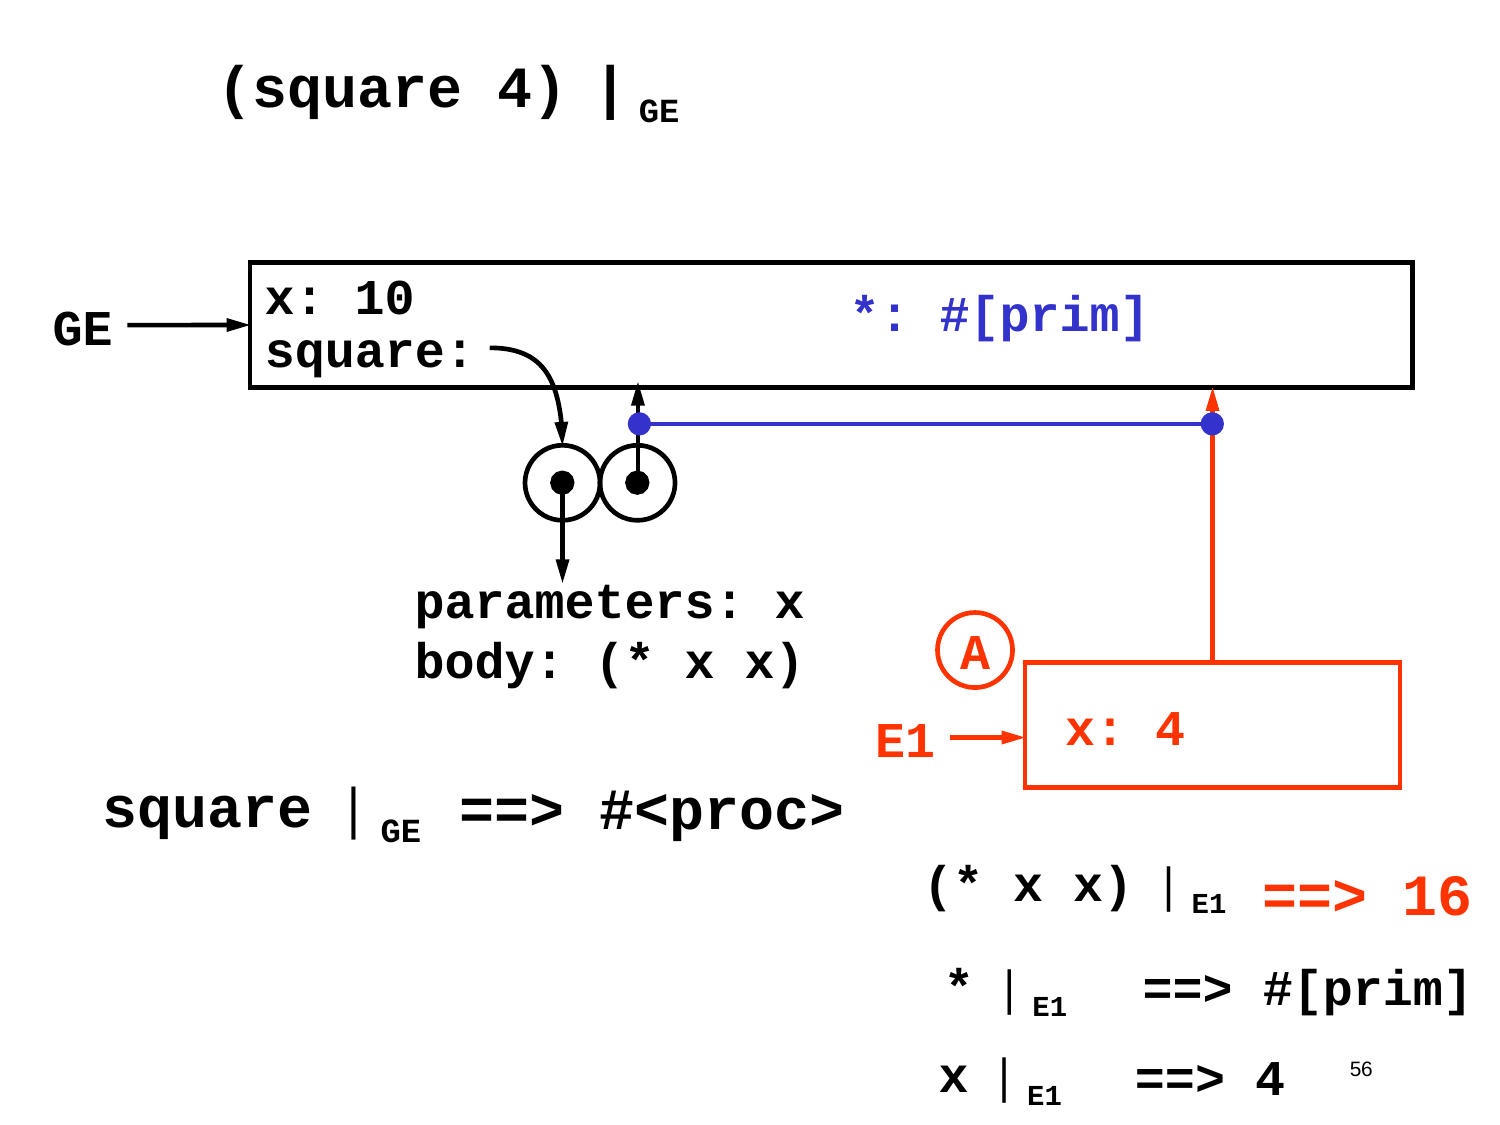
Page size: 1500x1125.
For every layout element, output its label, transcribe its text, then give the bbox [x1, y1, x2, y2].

title (square 4) | GE [62, 24, 1438, 163]
text_box x: 10 [394, 286, 404, 309]
text_box x | E1 [924, 1035, 1078, 1119]
text_box x: 10 [249, 262, 1413, 388]
list (* x x) | E1 [908, 848, 1273, 995]
text_box A [937, 612, 1013, 688]
text_box *: #[prim] [834, 273, 1165, 349]
text_box [552, 472, 573, 492]
text_box square: [250, 310, 490, 386]
text_box [627, 473, 648, 493]
text_box ==> 4 [1120, 1037, 1300, 1113]
text_box GE [37, 287, 128, 363]
text_box x: 4 [1050, 687, 1200, 763]
text_box * | E1 [929, 946, 1083, 1031]
text_box E1 [860, 699, 950, 776]
text_box ==> #<proc> [444, 763, 860, 850]
text_box square | GE [87, 761, 437, 857]
text_box ==> #[prim] [1127, 947, 1488, 1023]
text_box ==> 16 [1247, 848, 1488, 935]
text_box x: 10 [249, 326, 551, 388]
text_box parameters: x body: (* x x) [399, 560, 820, 696]
